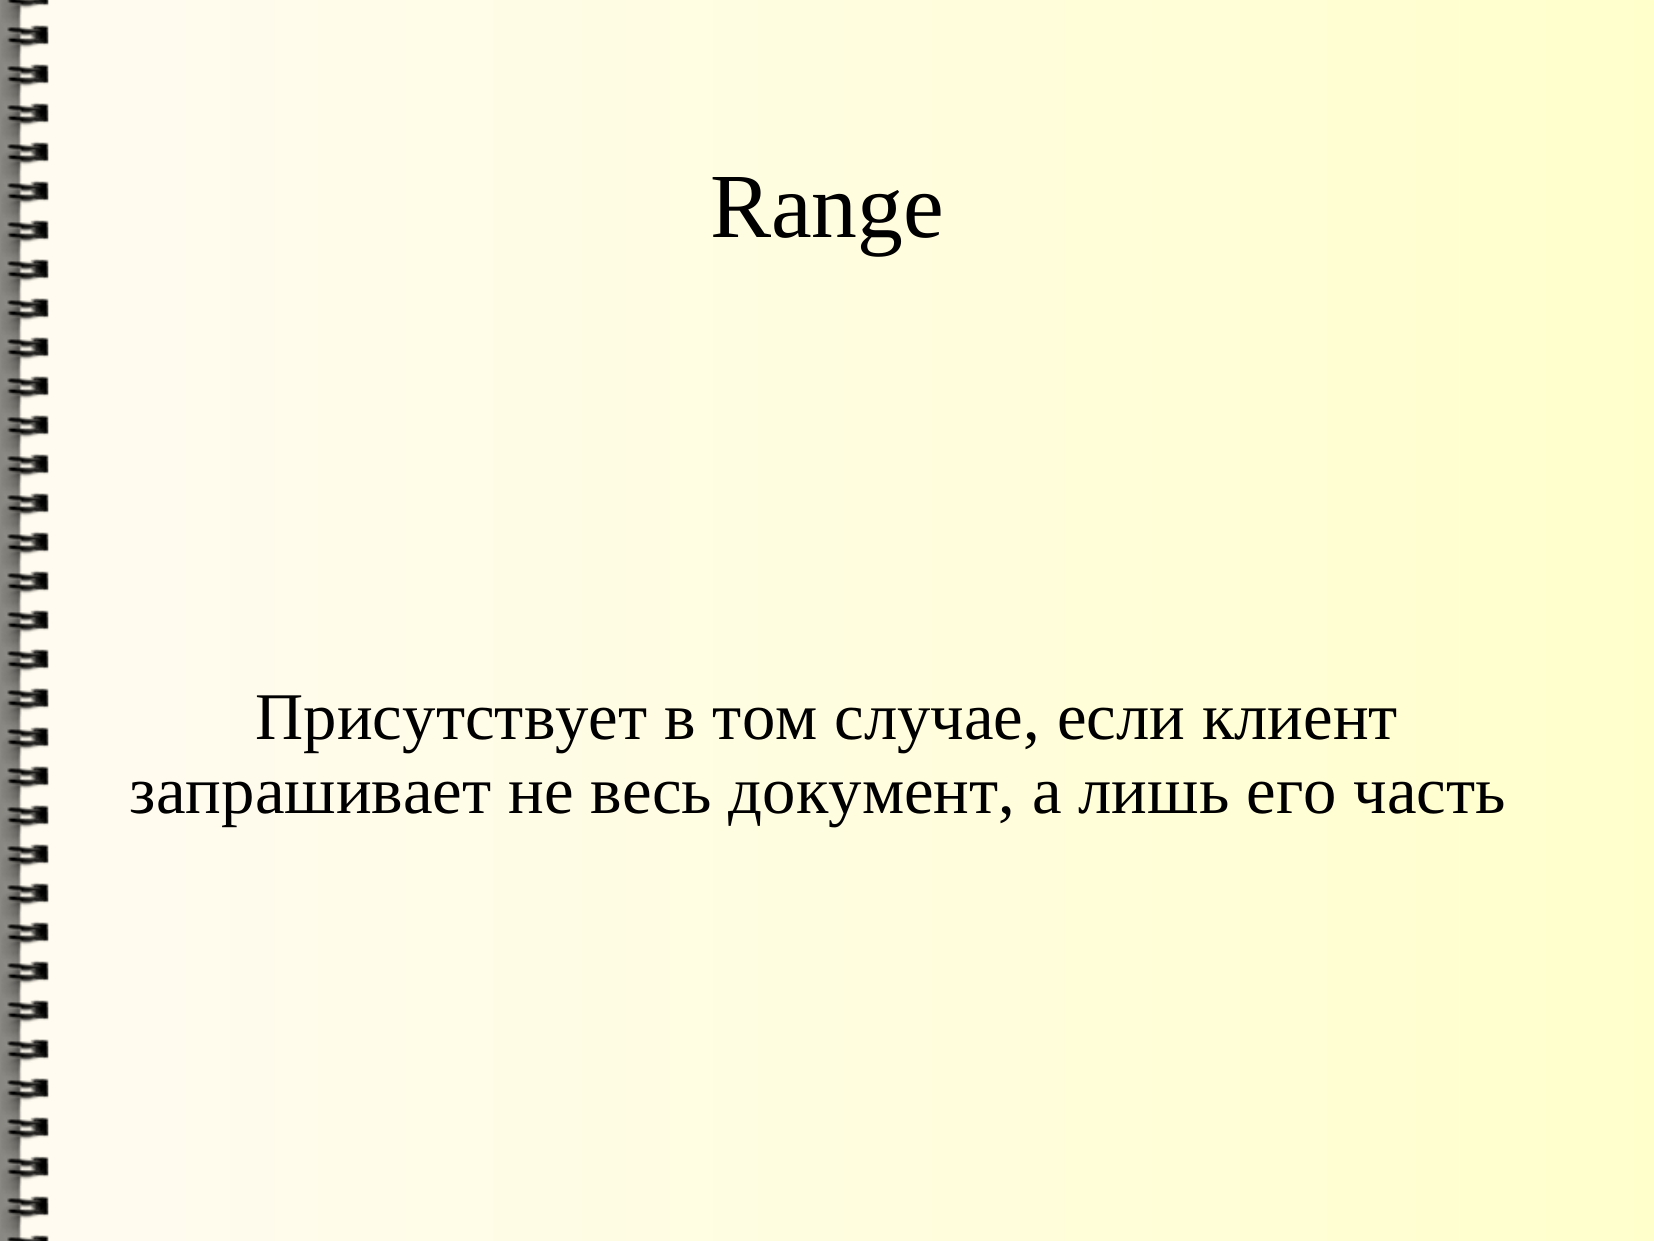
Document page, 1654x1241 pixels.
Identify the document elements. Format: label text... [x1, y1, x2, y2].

title Range [121, 102, 1534, 311]
subtitle Присутствует в том случае, если клиент запрашивает не весь документ, а лишь его часть [121, 344, 1534, 1164]
picture [0, 0, 1654, 1241]
